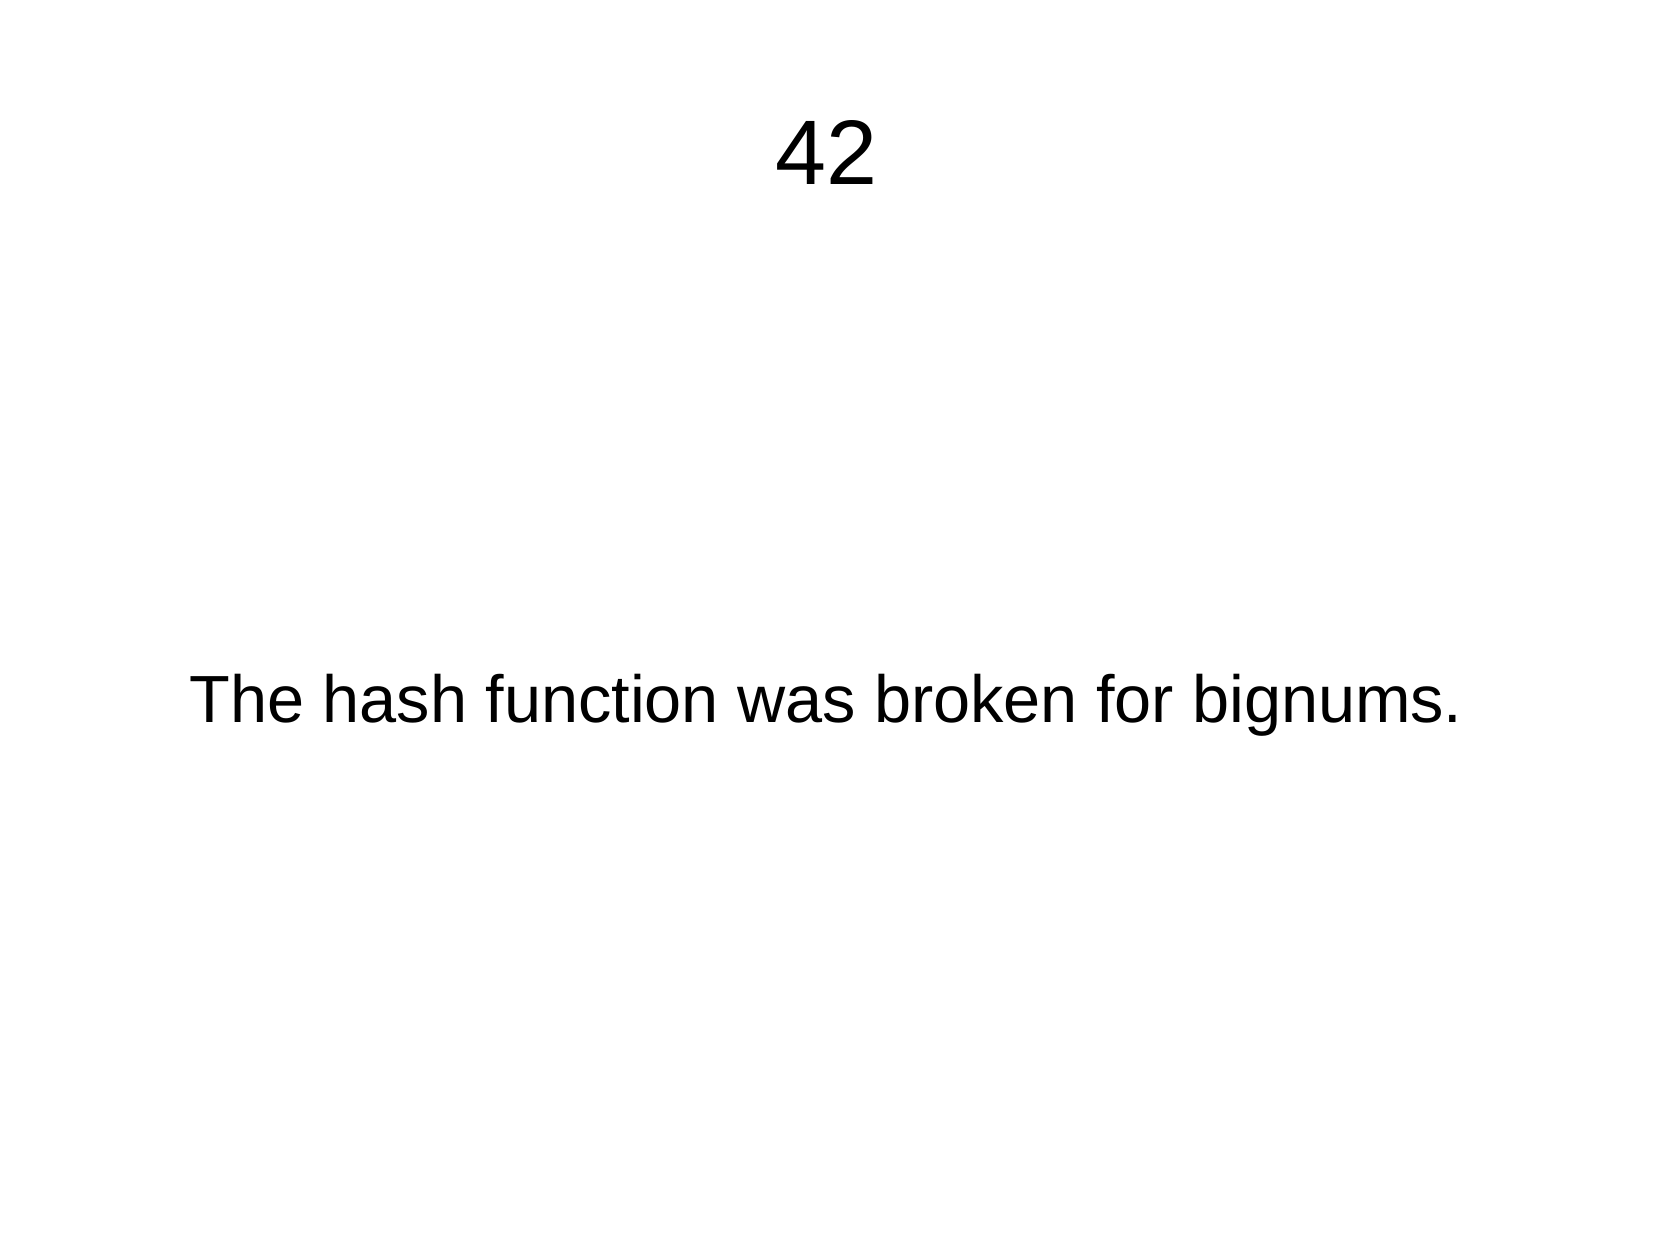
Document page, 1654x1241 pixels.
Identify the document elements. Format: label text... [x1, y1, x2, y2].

subtitle The hash function was broken for bignums. [82, 297, 1571, 1102]
title 42 [82, 56, 1571, 250]
